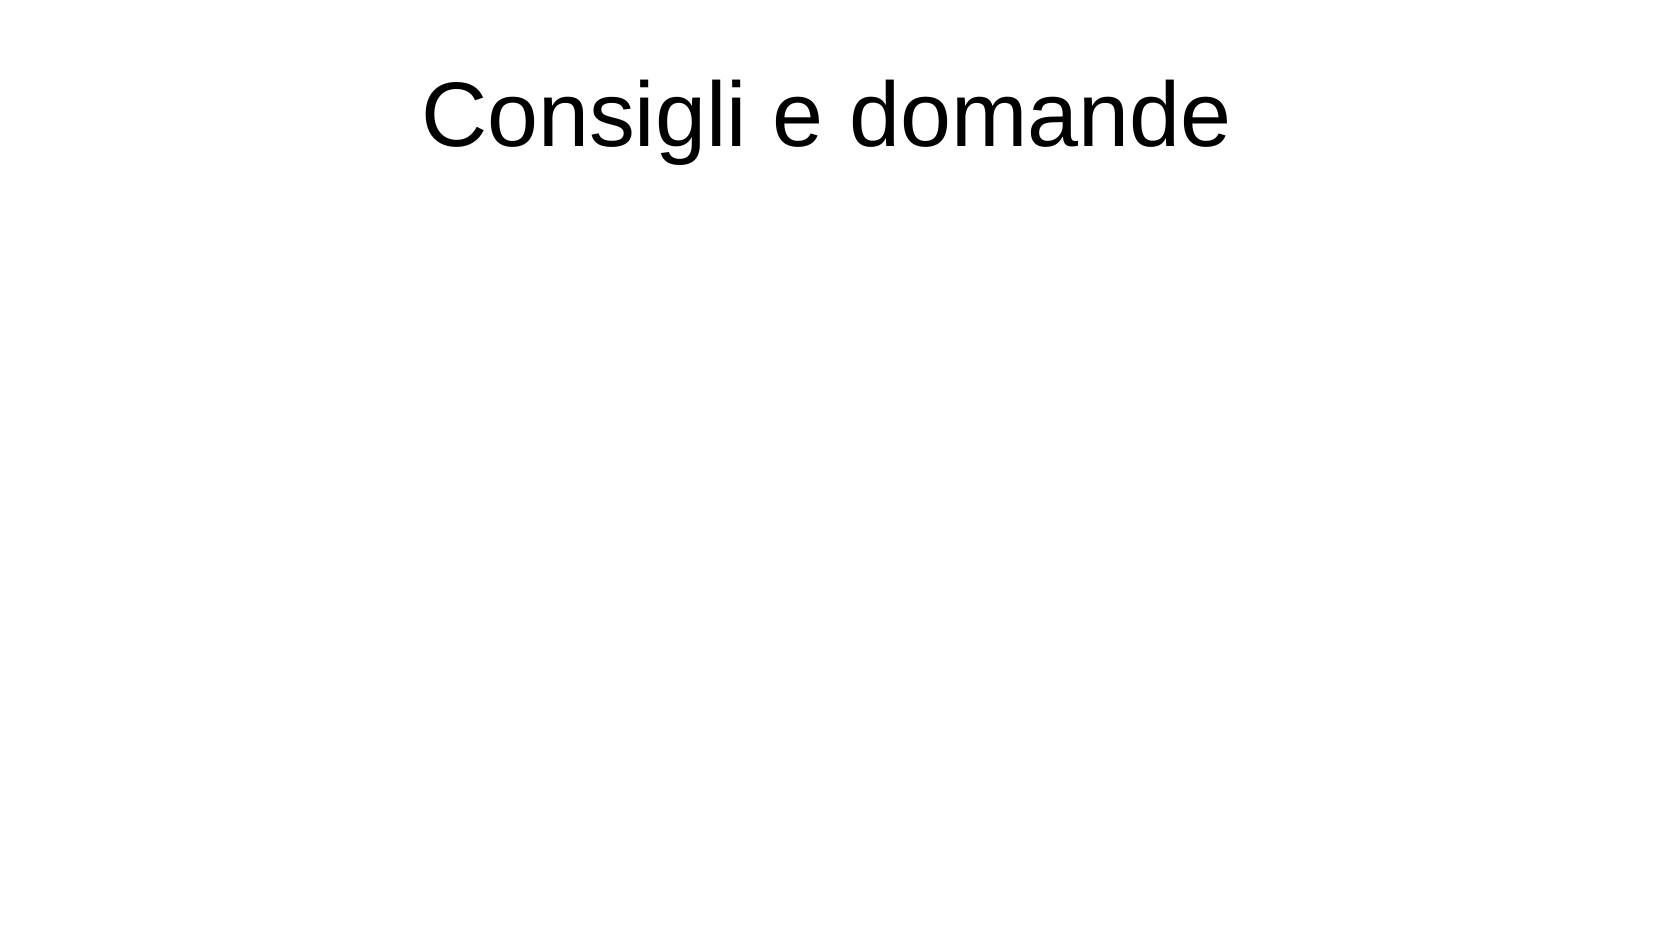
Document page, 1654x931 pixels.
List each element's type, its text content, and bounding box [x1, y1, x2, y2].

title Consigli e domande [82, 37, 1571, 193]
